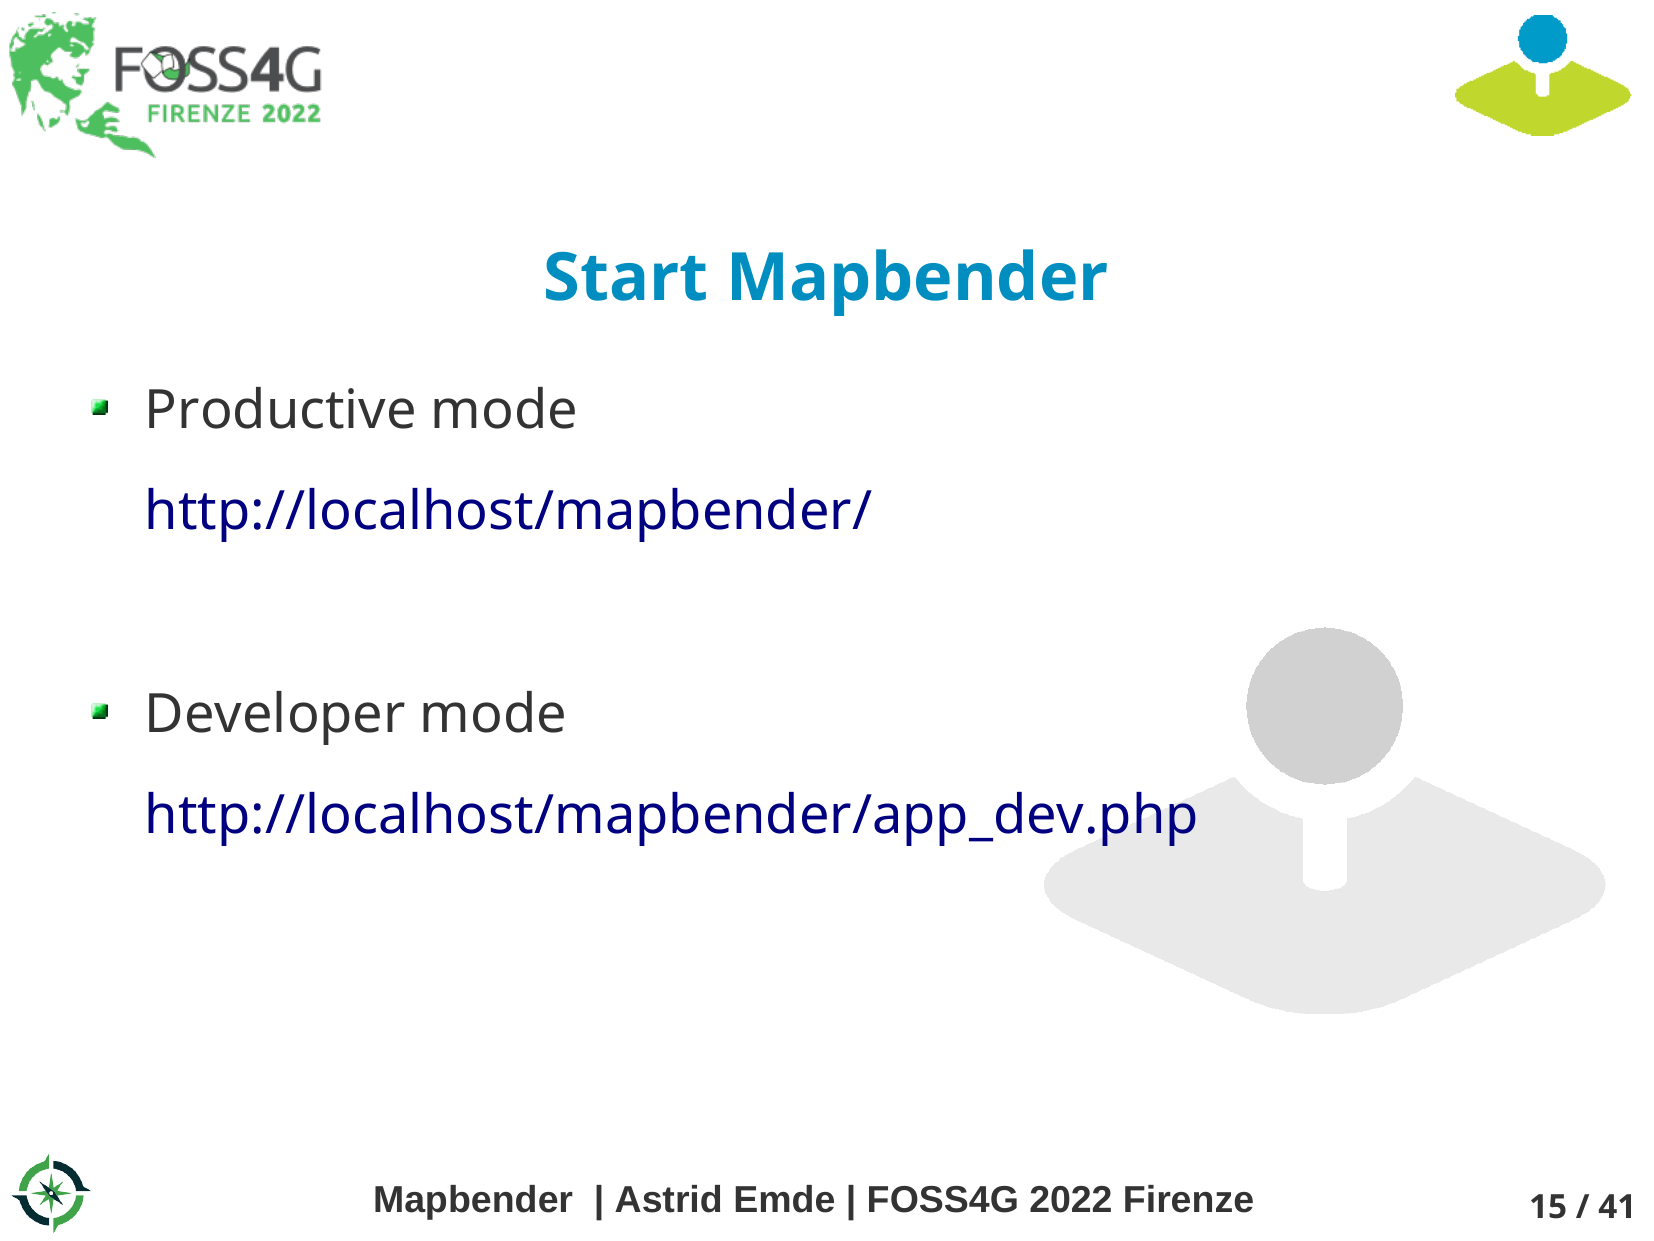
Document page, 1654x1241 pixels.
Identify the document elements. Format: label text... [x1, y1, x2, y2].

picture [1455, 15, 1633, 136]
title Start Mapbender [82, 200, 1571, 349]
picture [10, 1152, 92, 1234]
list Productive mode http://localhost/mapbender/ Developer mode http://localhost/mapbender/app_dev.php [74, 370, 1563, 1174]
picture [0, 12, 376, 158]
